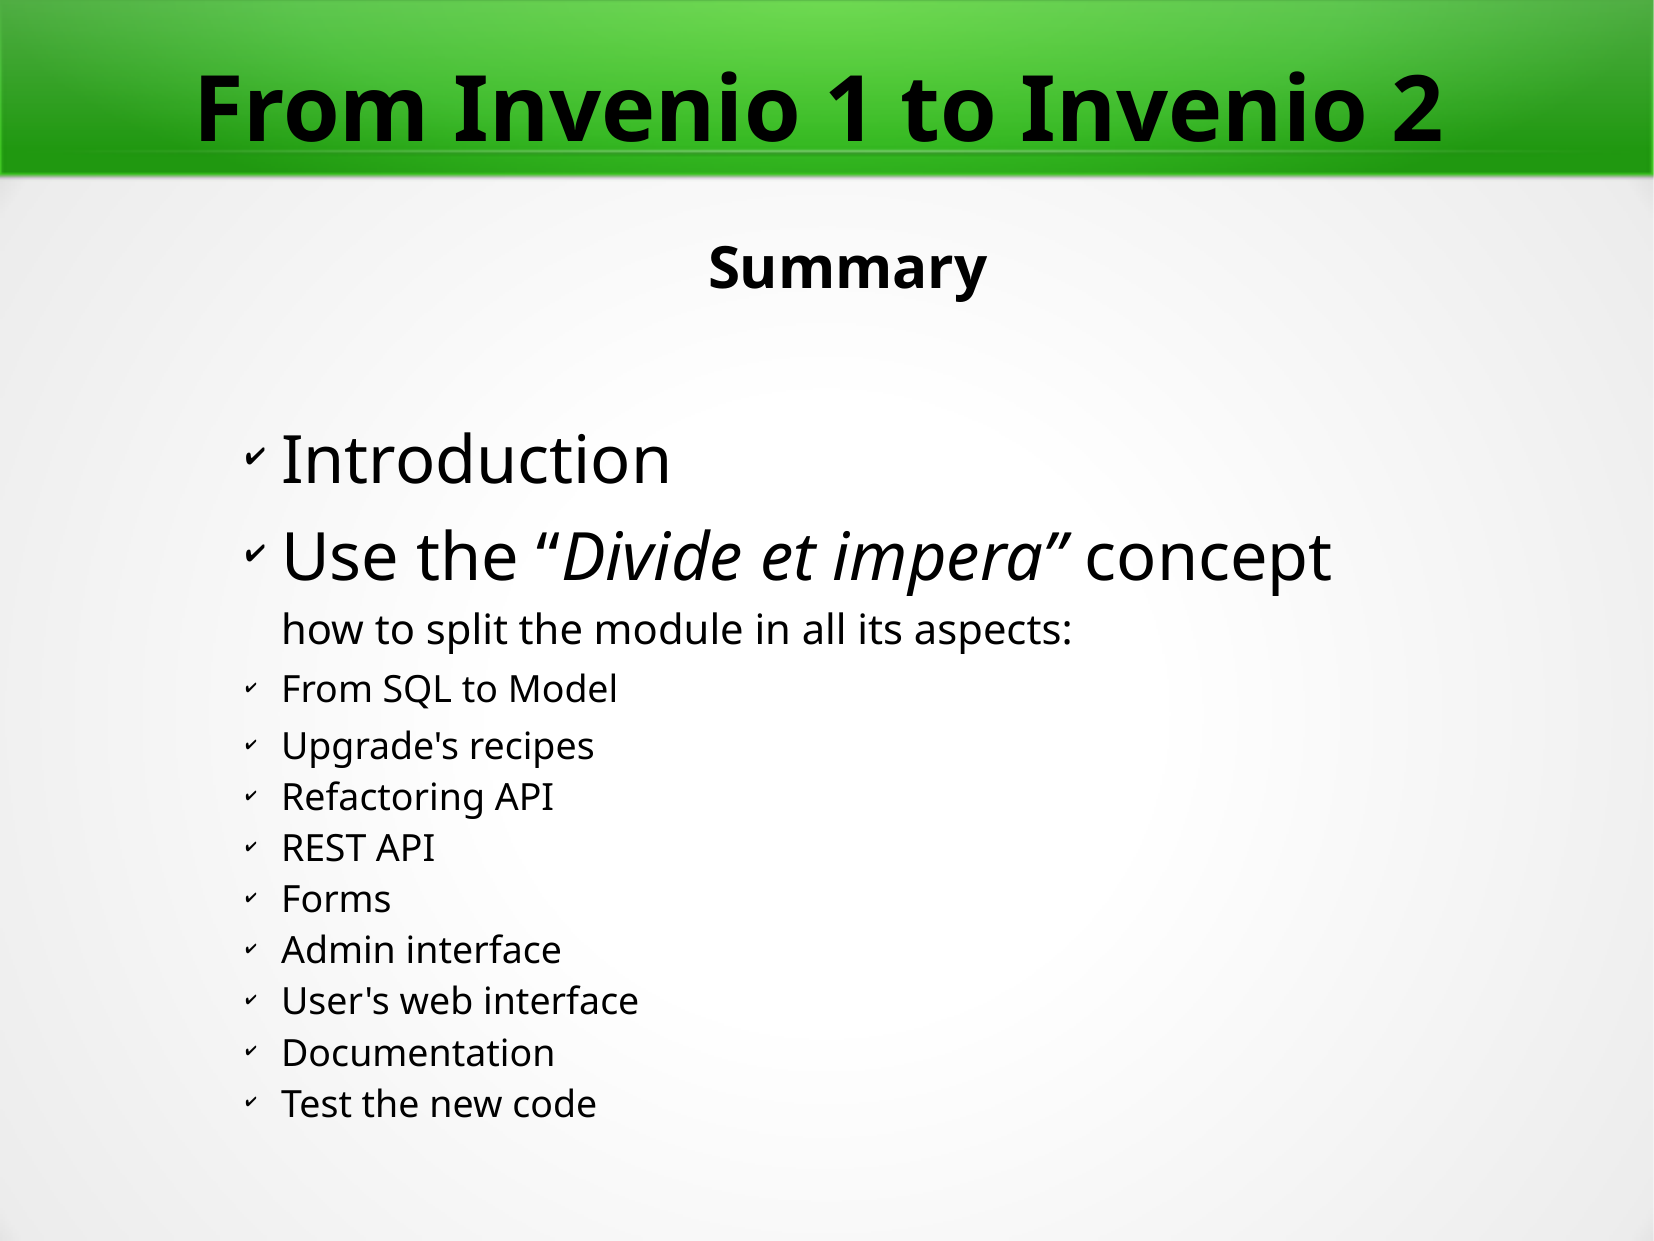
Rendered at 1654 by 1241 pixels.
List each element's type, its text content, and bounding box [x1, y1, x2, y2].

text_box Summary [693, 219, 1016, 315]
picture [0, 0, 1654, 1241]
title From Invenio 1 to Invenio 2 [75, 2, 1564, 211]
subtitle Introduction Use the “Divide et impera” concept how to split the module in all its aspects: From SQL to Model Upgrade's recipes Refactoring API REST API Forms Admin interface User's web interface Documentation Test the new code [245, 316, 1521, 1241]
